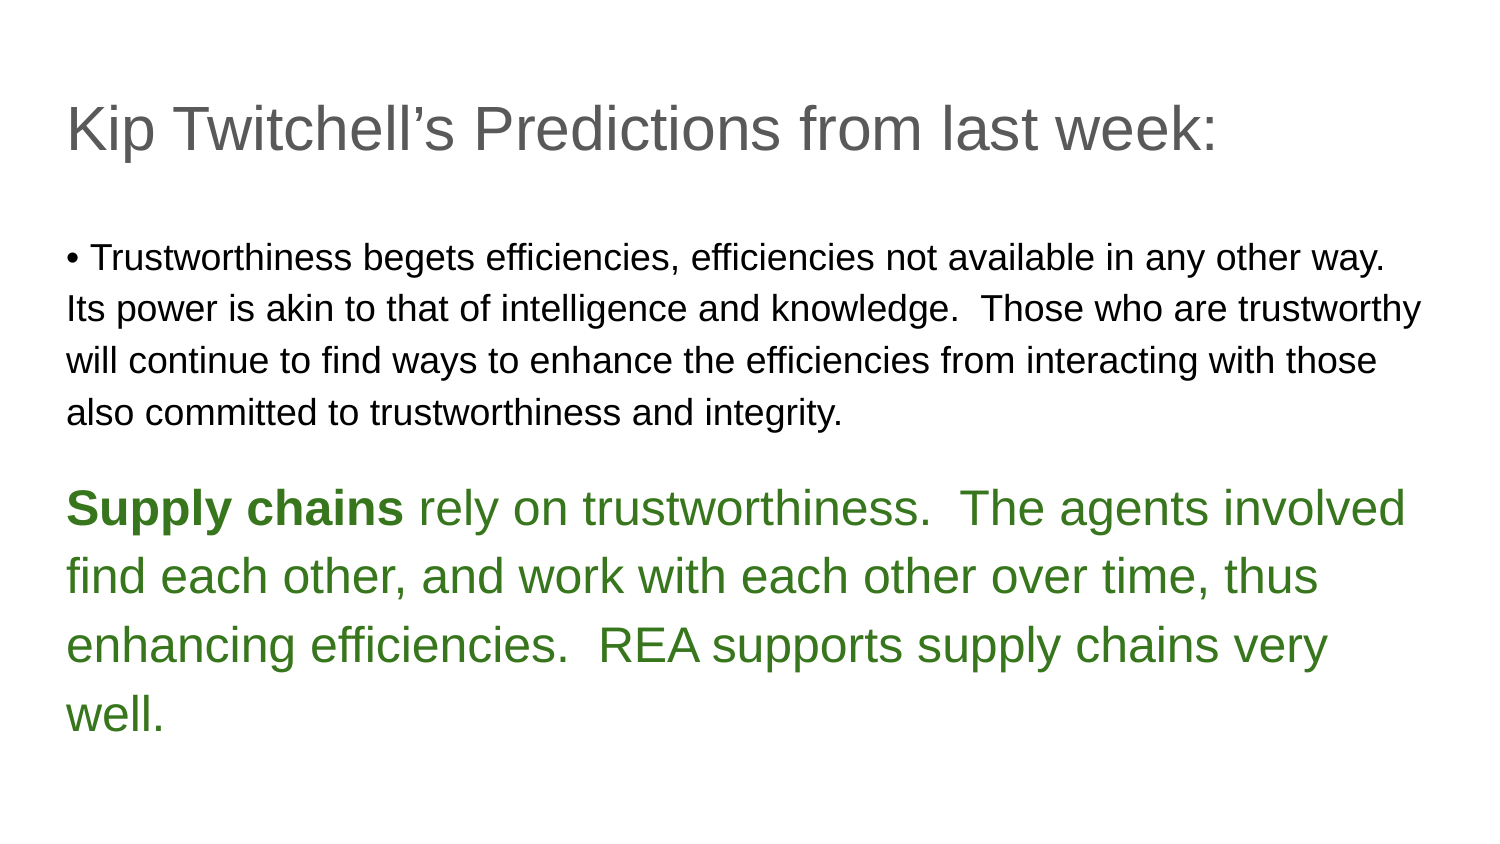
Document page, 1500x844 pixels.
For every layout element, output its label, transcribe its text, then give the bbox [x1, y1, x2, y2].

list • Trustworthiness begets efficiencies, efficiencies not available in any other way. Its power is akin to that of intelligence and knowledge. Those who are trustworthy will continue to find ways to enhance the efficiencies from interacting with those also committed to trustworthiness and integrity. Supply chains rely on trustworthiness. The agents involved find each other, and work with each other over time, thus enhancing efficiencies. REA supports supply chains very well. [51, 210, 1449, 750]
title Kip Twitchell’s Predictions from last week: [51, 72, 1449, 167]
